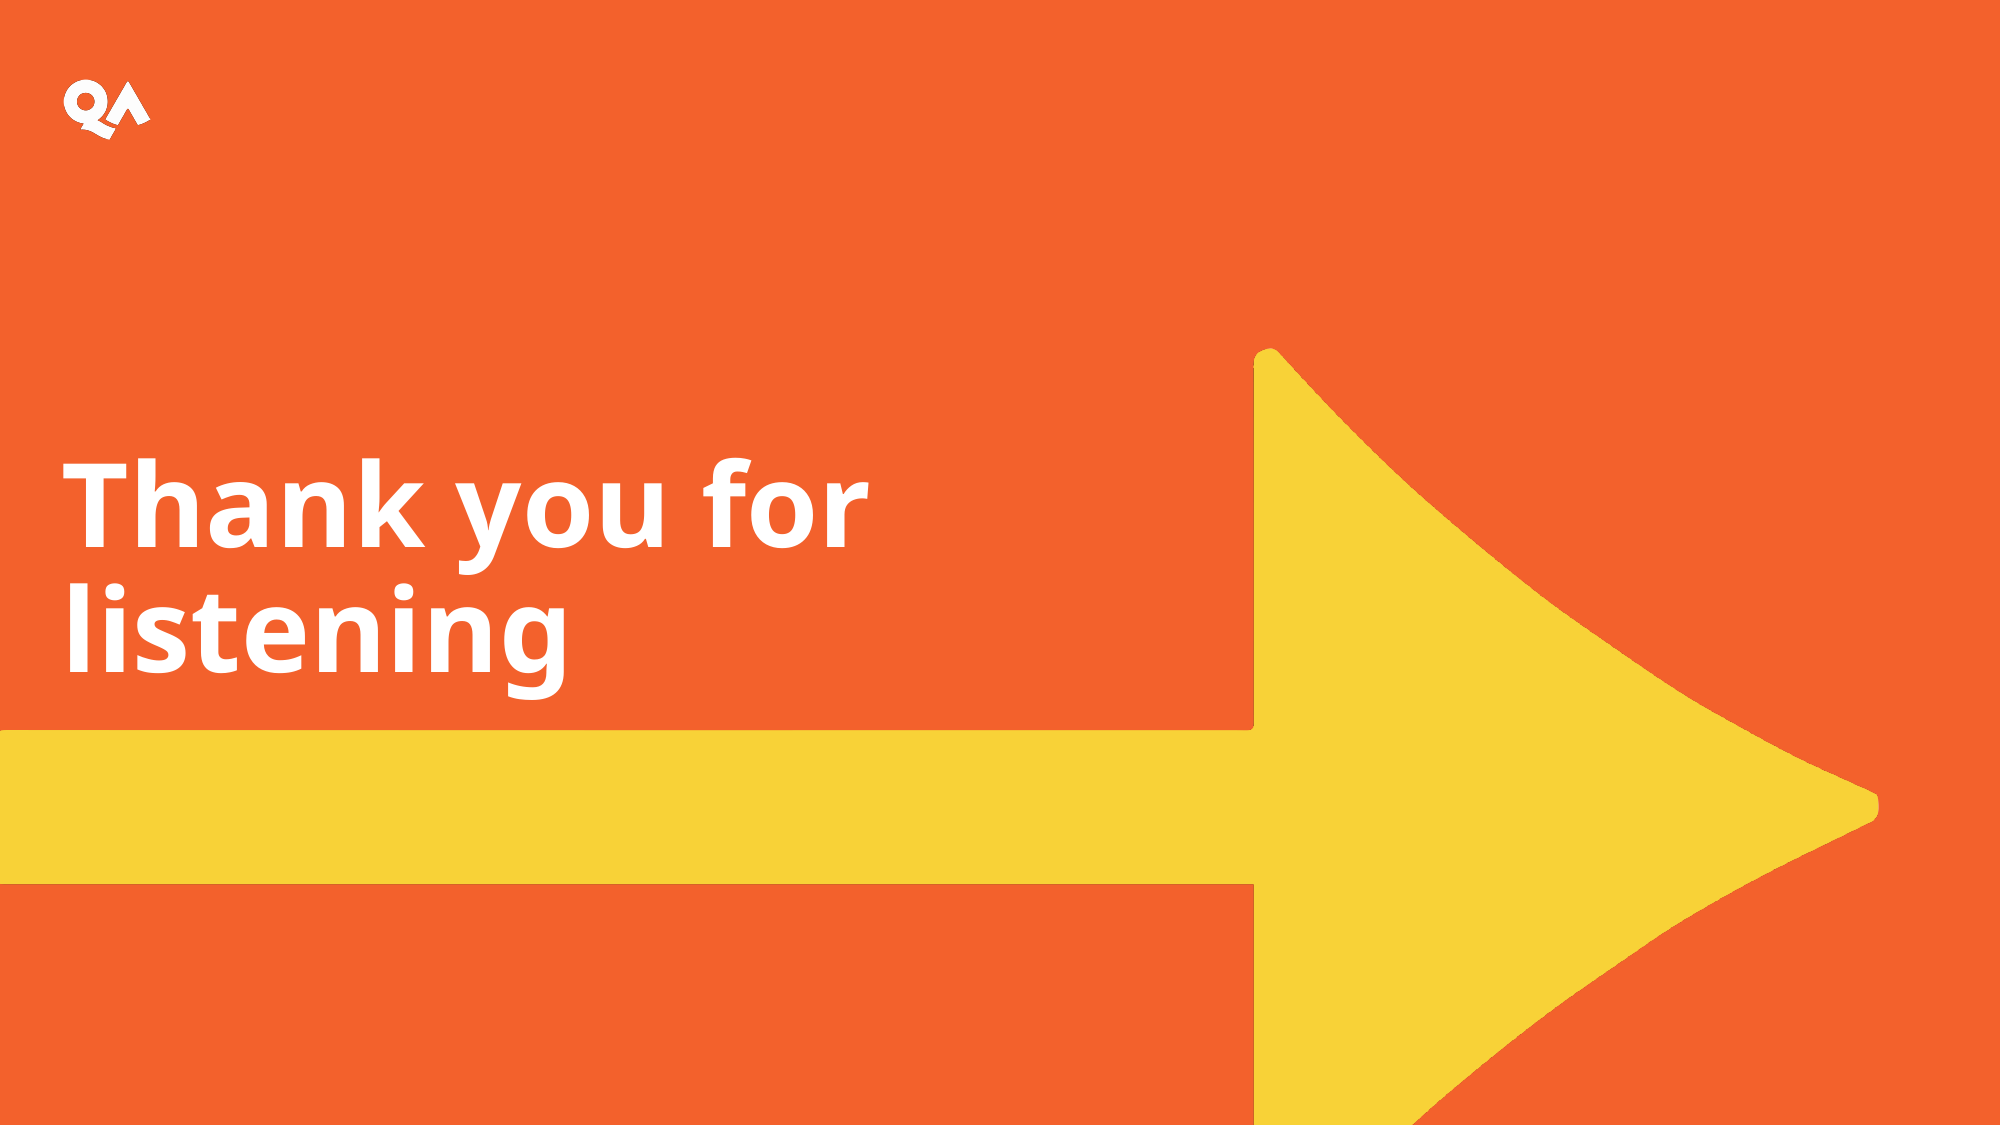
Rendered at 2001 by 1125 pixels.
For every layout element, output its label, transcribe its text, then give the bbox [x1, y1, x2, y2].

title Thank you for listening [61, 321, 1226, 696]
picture [62, 70, 152, 143]
picture [0, 311, 1883, 1125]
